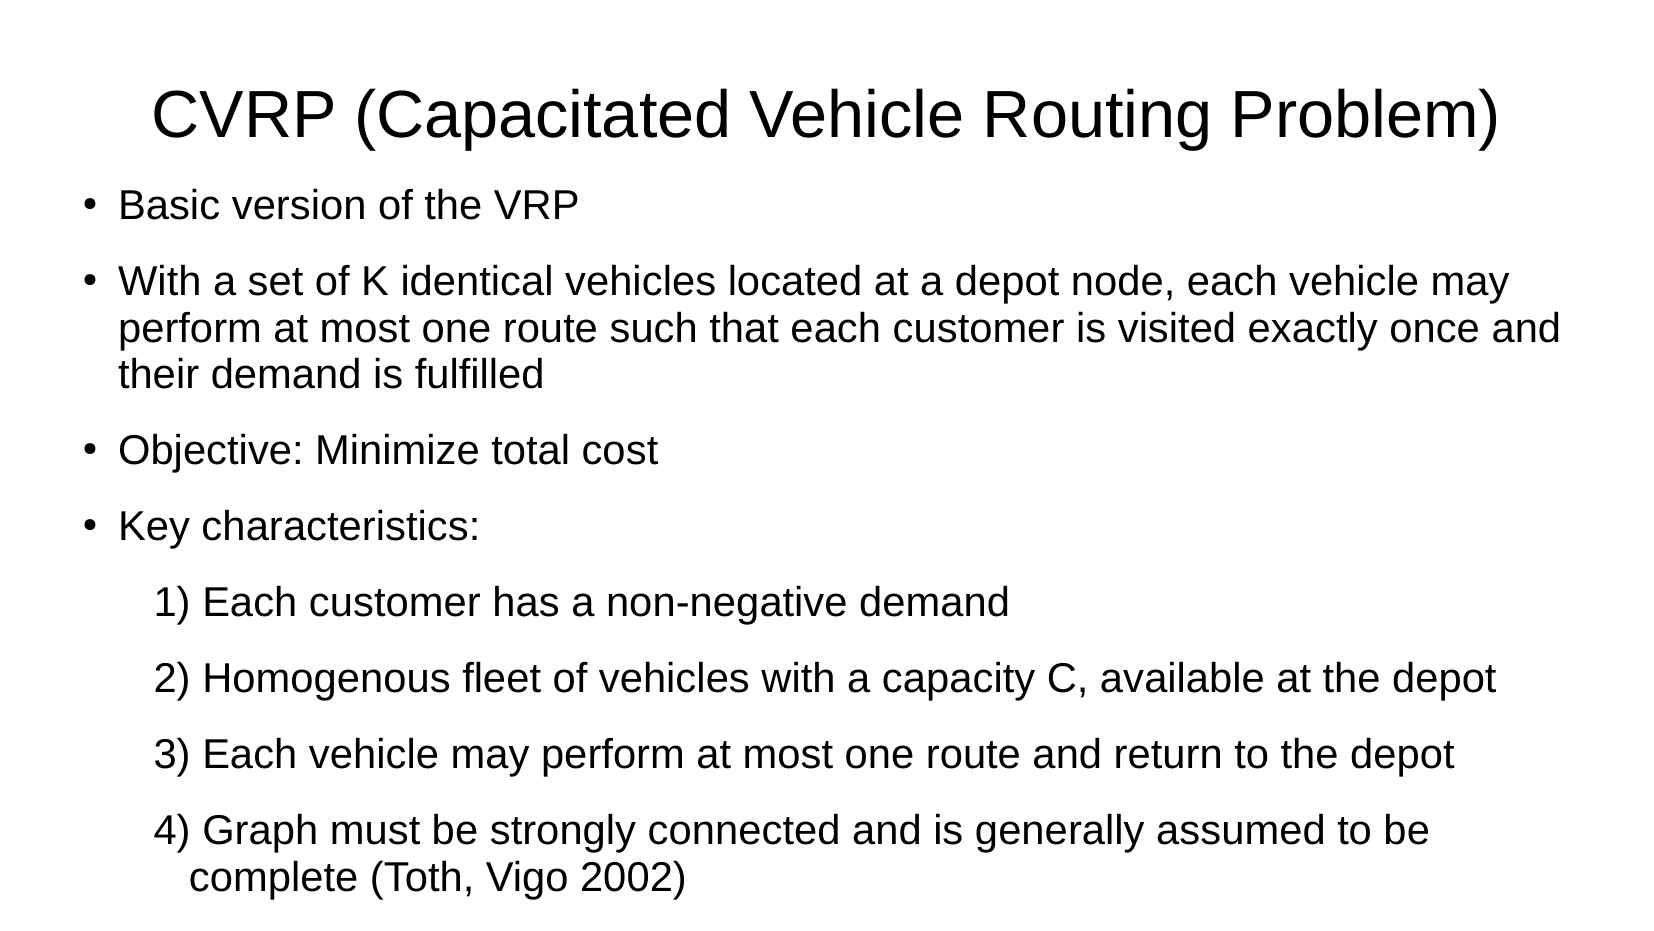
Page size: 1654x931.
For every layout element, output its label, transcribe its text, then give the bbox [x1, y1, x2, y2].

subtitle Basic version of the VRP With a set of K identical vehicles located at a depot node, each vehicle may perform at most one route such that each customer is visited exactly once and their demand is fulfilled Objective: Minimize total cost Key characteristics: Each customer has a non-negative demand Homogenous fleet of vehicles with a capacity C, available at the depot Each vehicle may perform at most one route and return to the depot Graph must be strongly connected and is generally assumed to be complete (Toth, Vigo 2002) [82, 182, 1571, 901]
title CVRP (Capacitated Vehicle Routing Problem) [82, 37, 1571, 182]
